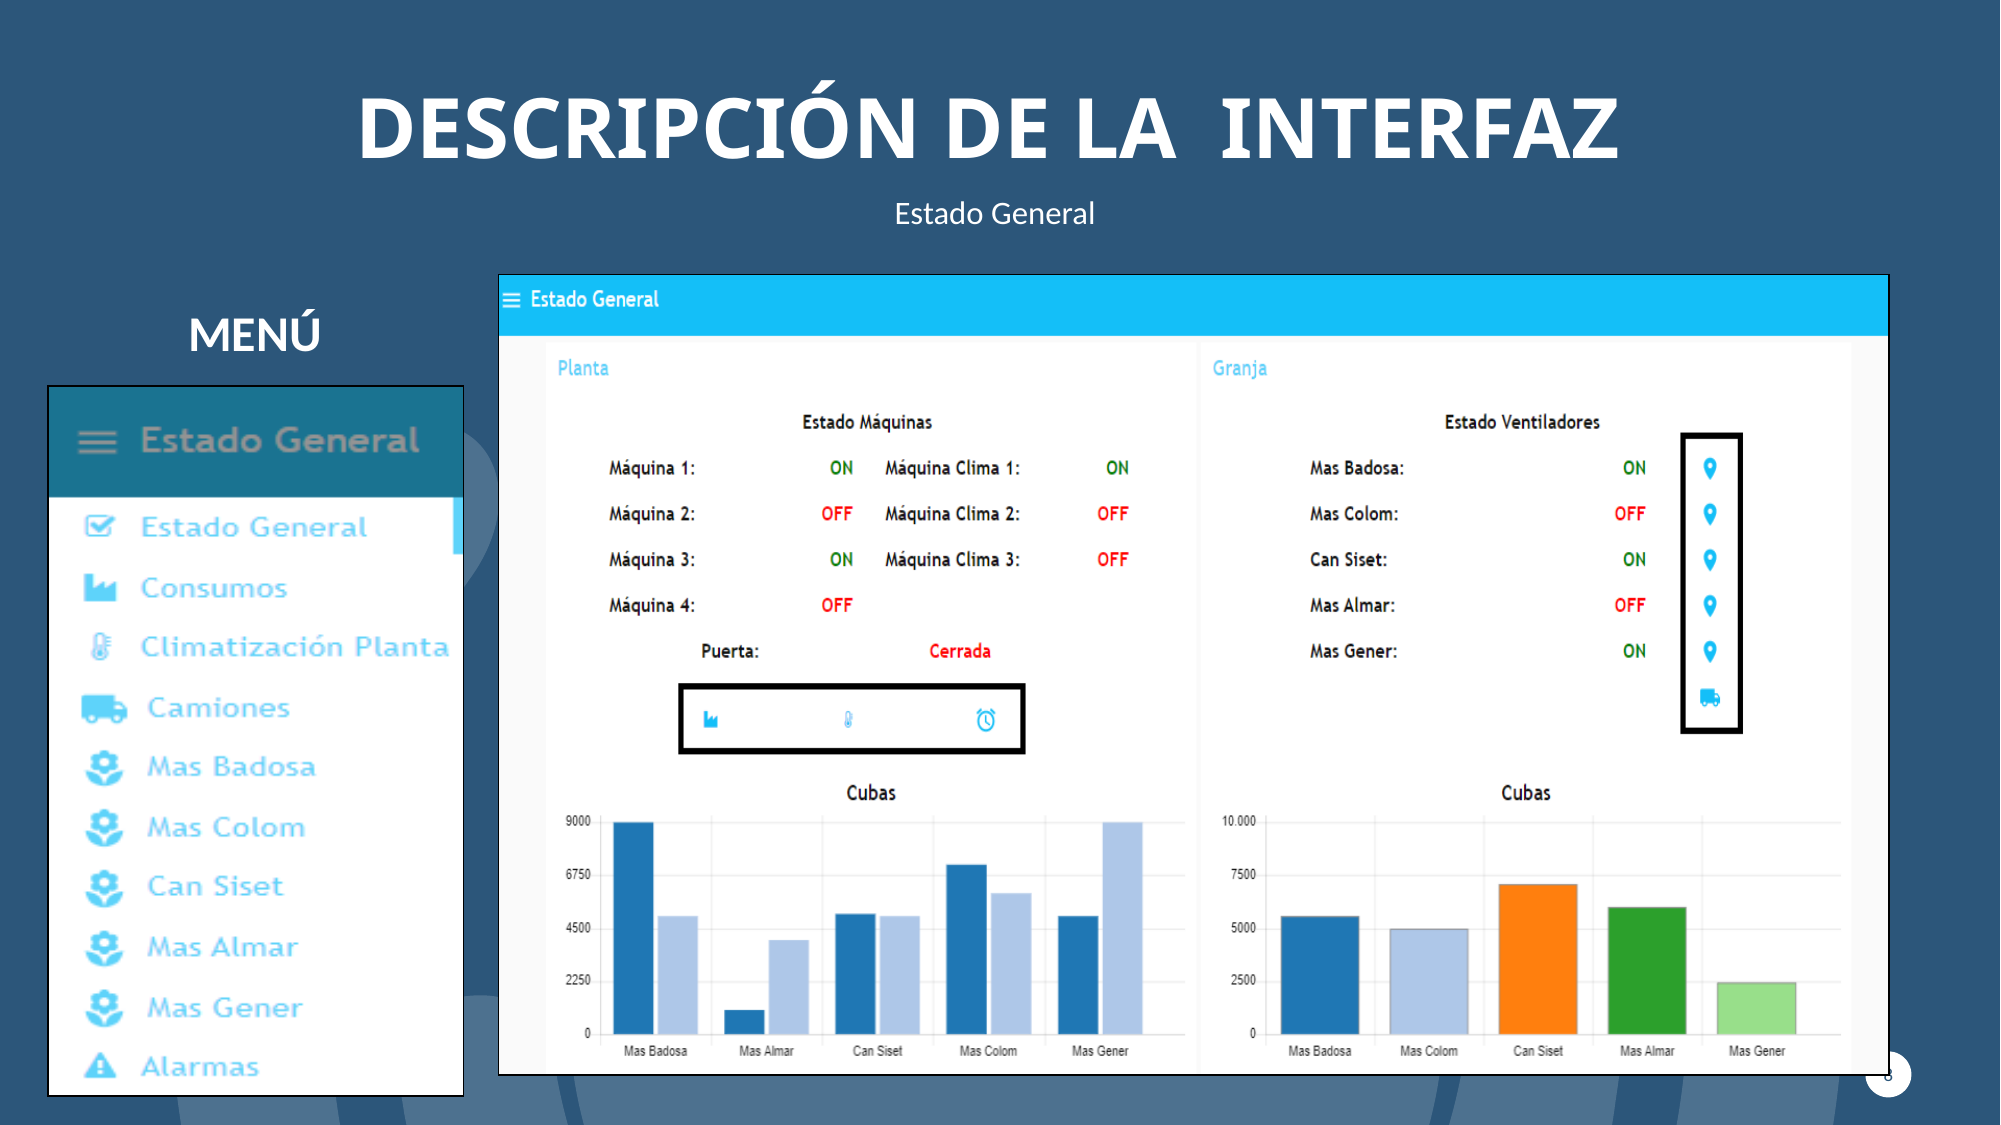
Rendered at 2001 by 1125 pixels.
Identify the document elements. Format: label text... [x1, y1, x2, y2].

picture [48, 386, 463, 1096]
picture [499, 275, 1889, 1075]
text_box [1864, 1059, 1913, 1090]
title DescripciÓn de la interfaz [136, 29, 1862, 185]
text_box MENÚ [173, 294, 337, 369]
list Estado General [255, 187, 1981, 294]
